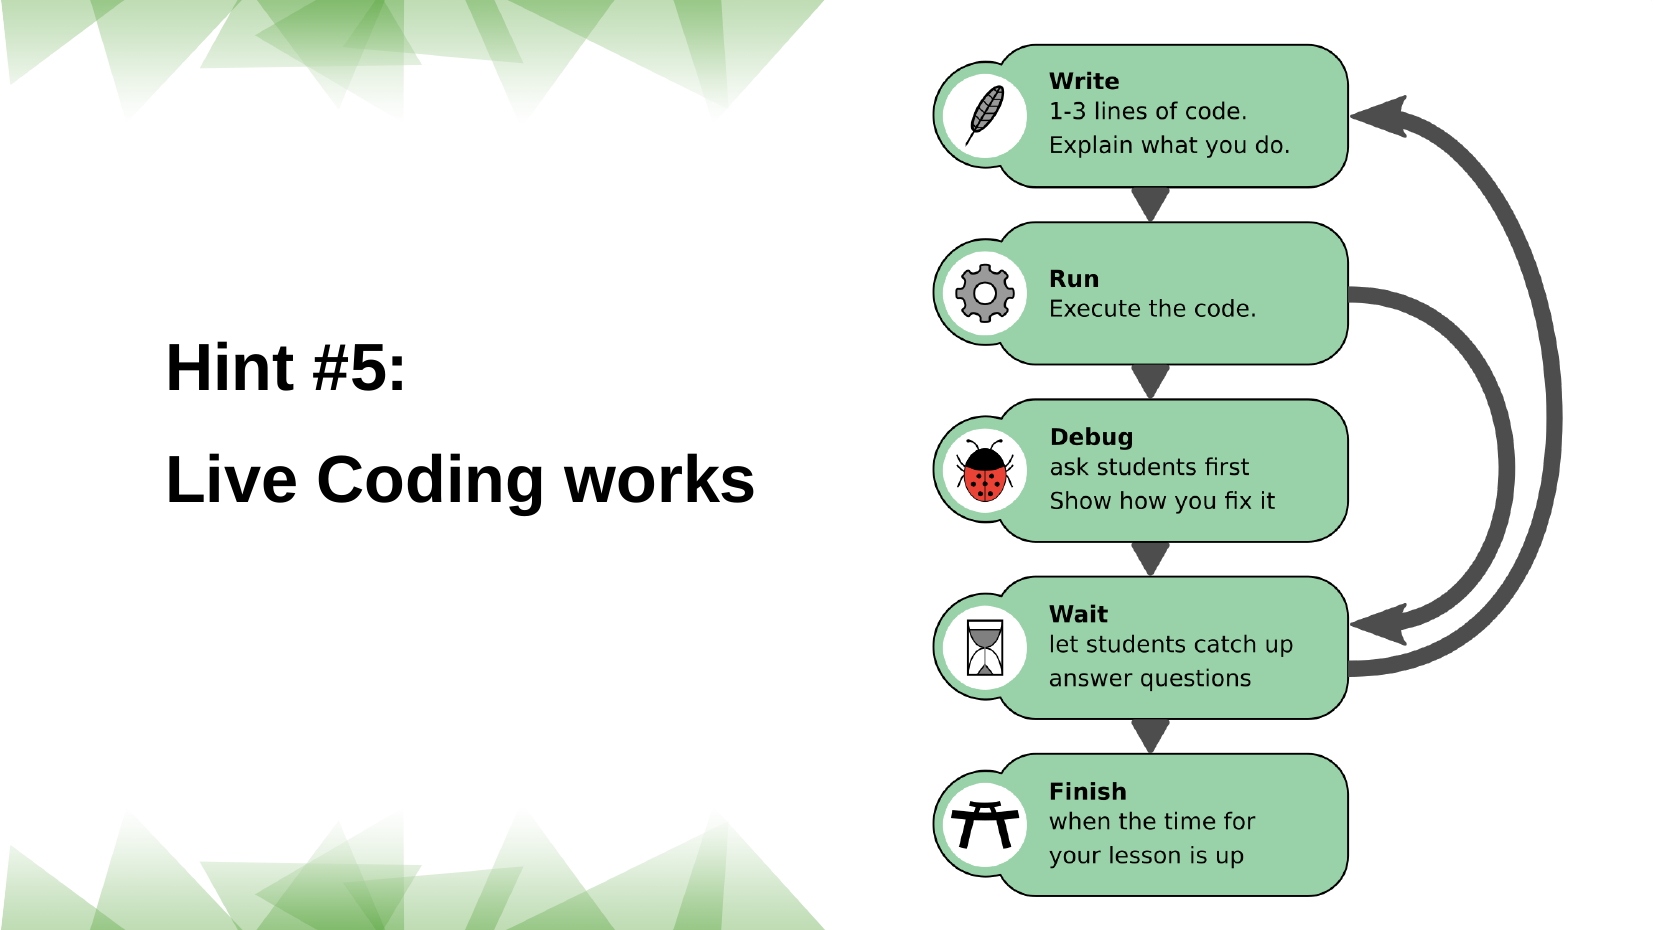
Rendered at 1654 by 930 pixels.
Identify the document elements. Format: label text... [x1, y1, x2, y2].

picture [0, 802, 825, 930]
title Hint #5: Live Coding works [165, 165, 828, 646]
picture [828, 0, 1653, 930]
picture [0, 0, 825, 128]
